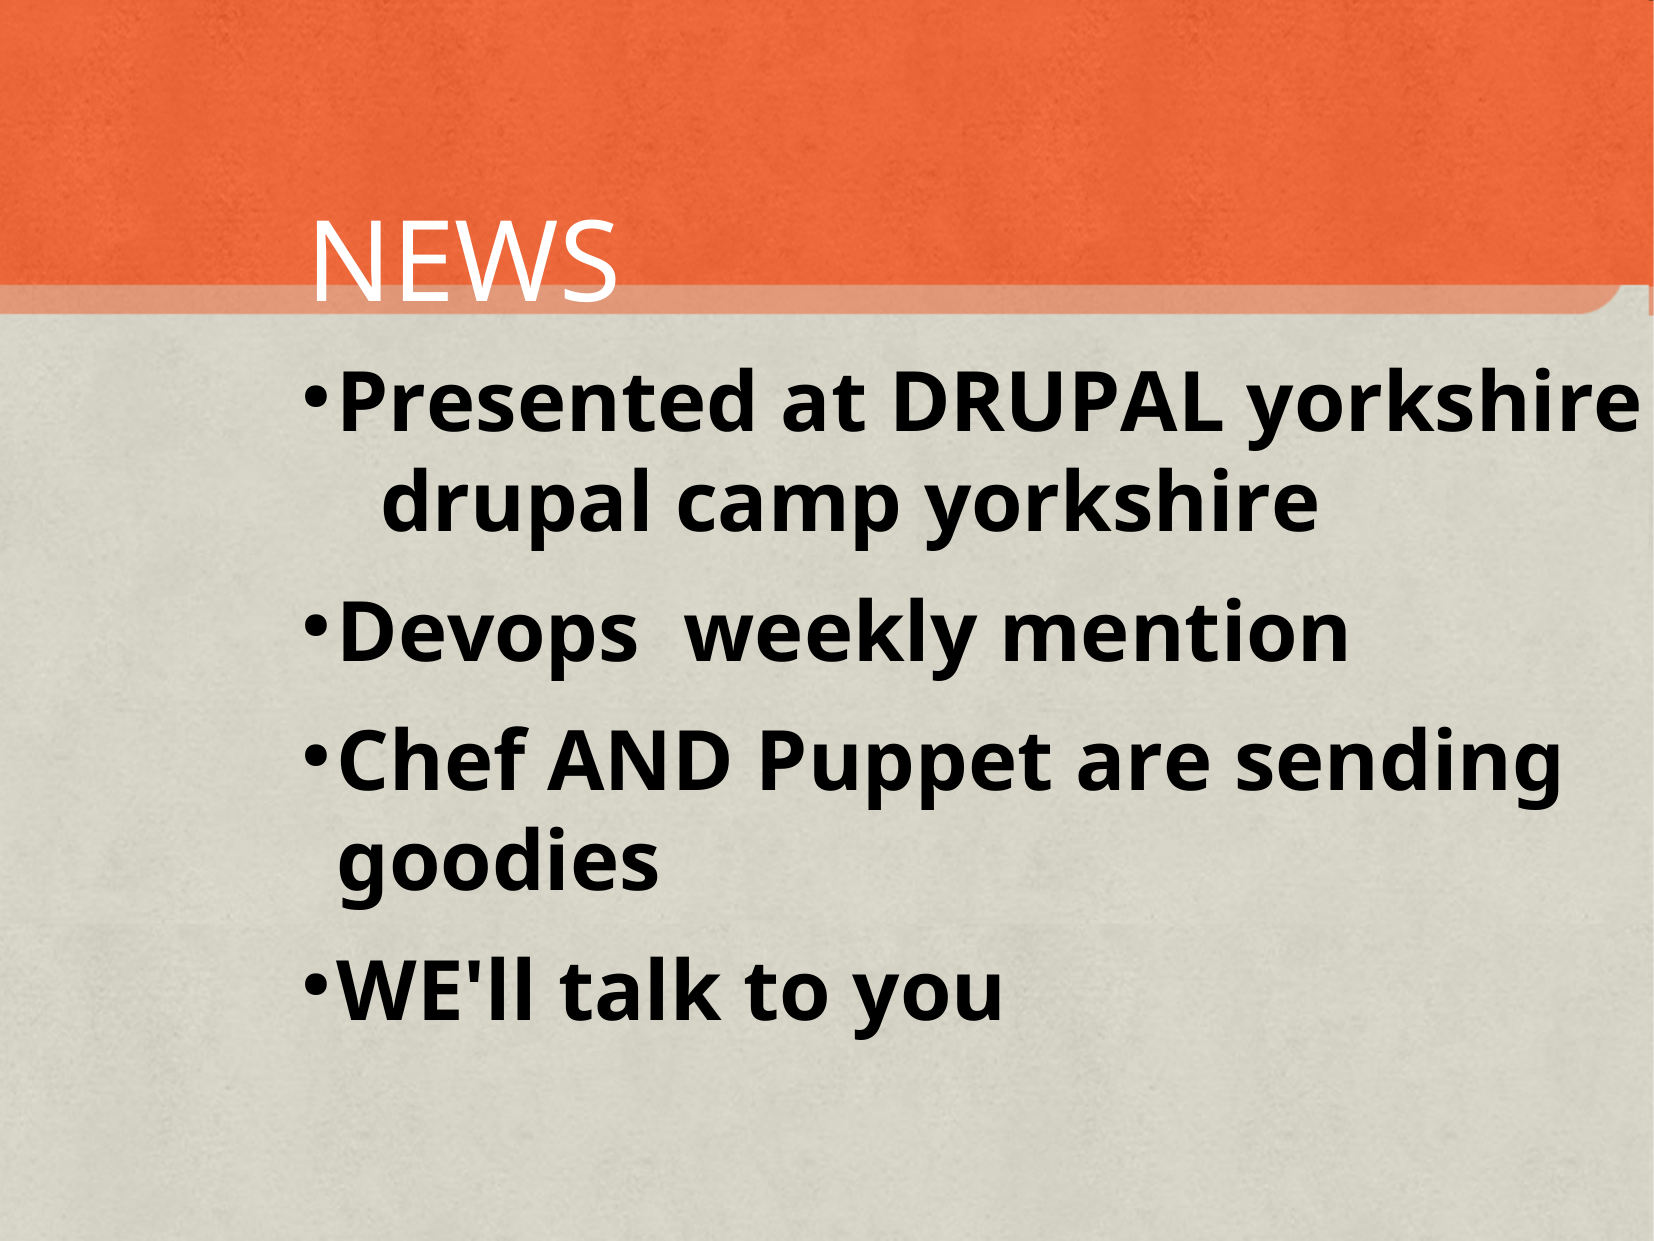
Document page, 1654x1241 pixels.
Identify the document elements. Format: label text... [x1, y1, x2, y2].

list Presented at DRUPAL yorkshire drupal camp yorkshire Devops weekly mention Chef AND Puppet are sending goodies WE'll talk to you [301, 348, 1654, 1241]
title NEWS [306, 189, 1654, 317]
picture [0, 0, 1654, 1241]
